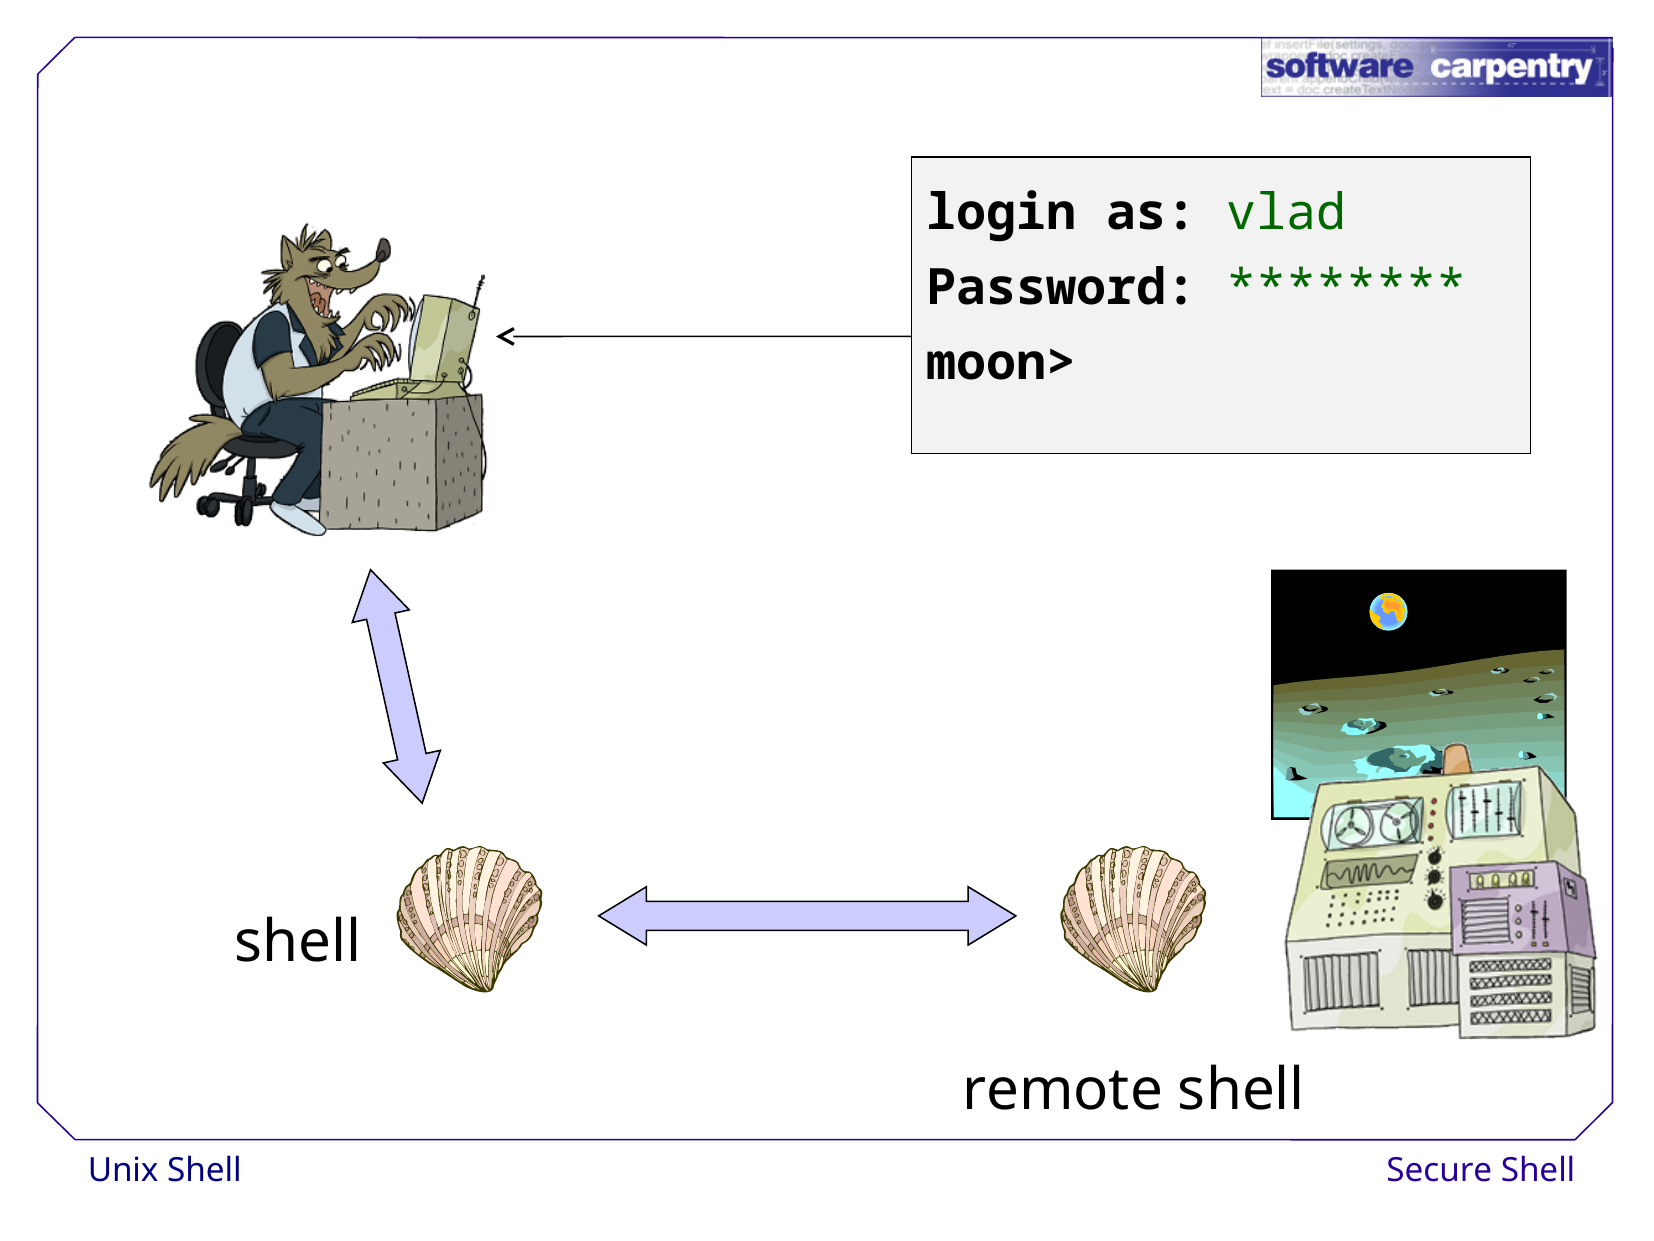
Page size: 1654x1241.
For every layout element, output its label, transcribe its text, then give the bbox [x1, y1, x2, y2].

text_box [352, 569, 441, 804]
picture [1261, 39, 1613, 97]
text_box [598, 886, 1016, 946]
picture [395, 843, 545, 997]
picture [137, 203, 516, 567]
picture [1059, 843, 1208, 997]
text_box login as: vlad Password: ******** moon> [911, 156, 1531, 454]
text_box shell [145, 860, 395, 981]
text_box remote shell [925, 1008, 1342, 1130]
picture [1250, 569, 1639, 1063]
